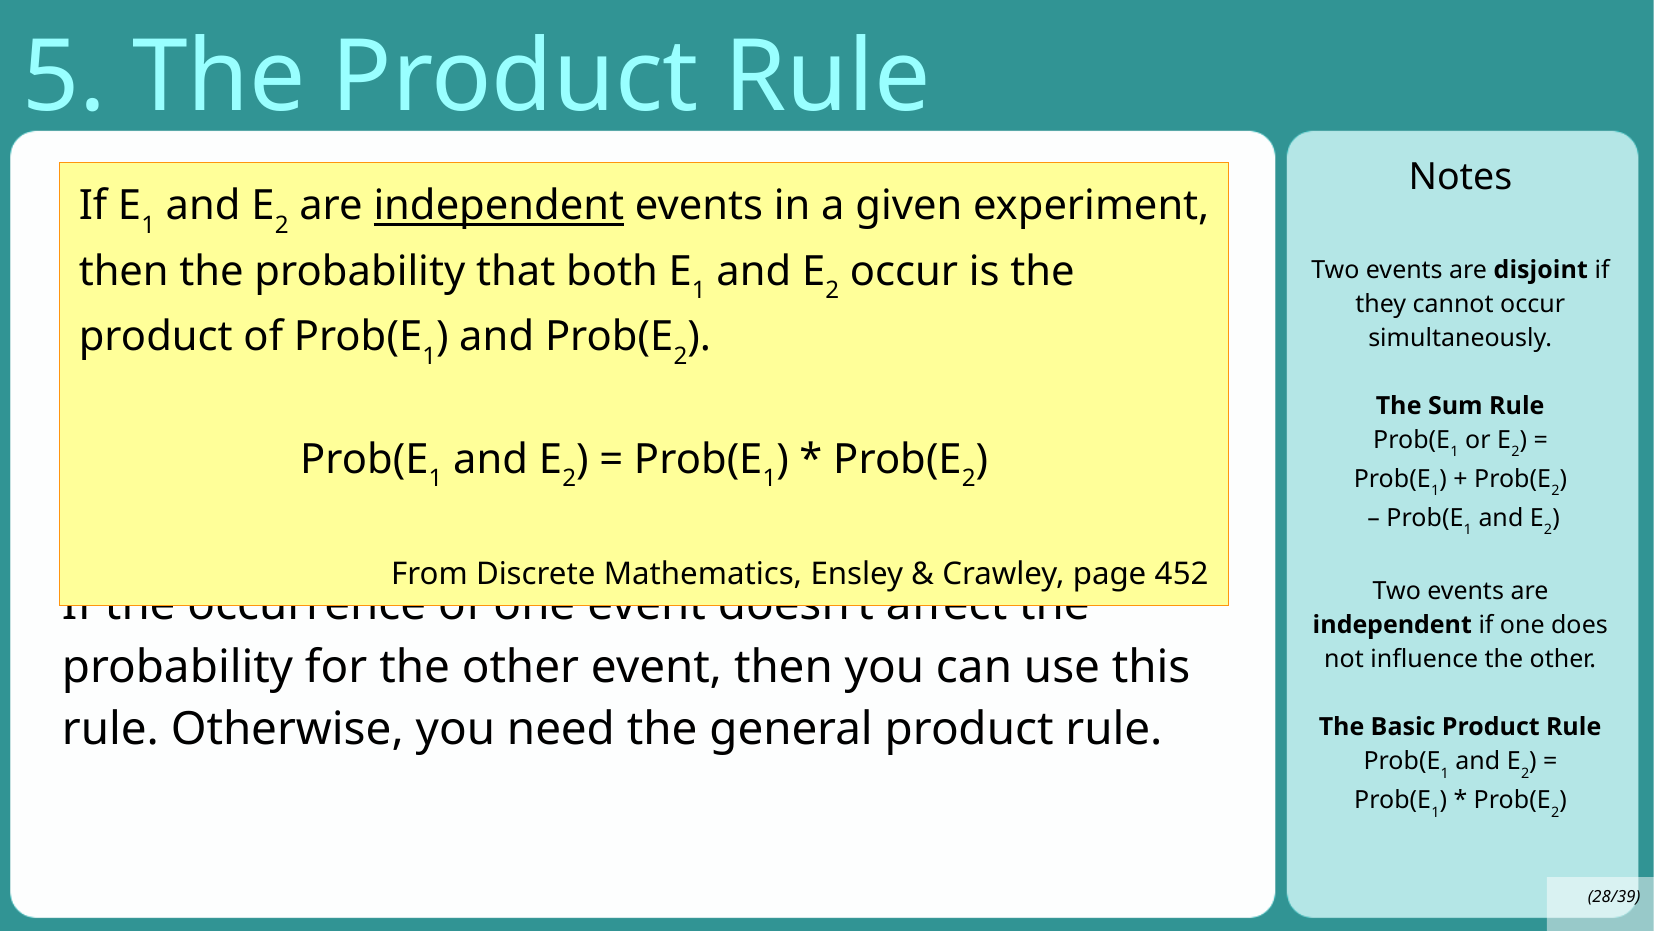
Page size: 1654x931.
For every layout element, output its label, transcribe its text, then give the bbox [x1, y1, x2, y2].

text_box (<number>/39) [1546, 877, 1654, 931]
title 5. The Product Rule [22, 13, 1511, 130]
text_box If the occurrence of one event doesn’t affect the probability for the other event, then you can use this rule. Otherwise, you need the general product rule. [61, 570, 1231, 802]
picture [0, 0, 1654, 931]
text_box If E1 and E2 are independent events in a given experiment, then the probability that both E1 and E2 occur is the product of Prob(E1) and Prob(E2). Prob(E1 and E2) = Prob(E1) * Prob(E2) From Discrete Mathematics, Ensley & Crawley, page 452 [59, 162, 1229, 546]
text_box Notes Two events are disjoint if they cannot occur simultaneously. The Sum Rule Prob(E1 or E2) = Prob(E1) + Prob(E2) – Prob(E1 and E2) Two events are independent if one does not influence the other. The Basic Product Rule Prob(E1 and E2) = Prob(E1) * Prob(E2) [1290, 141, 1631, 720]
